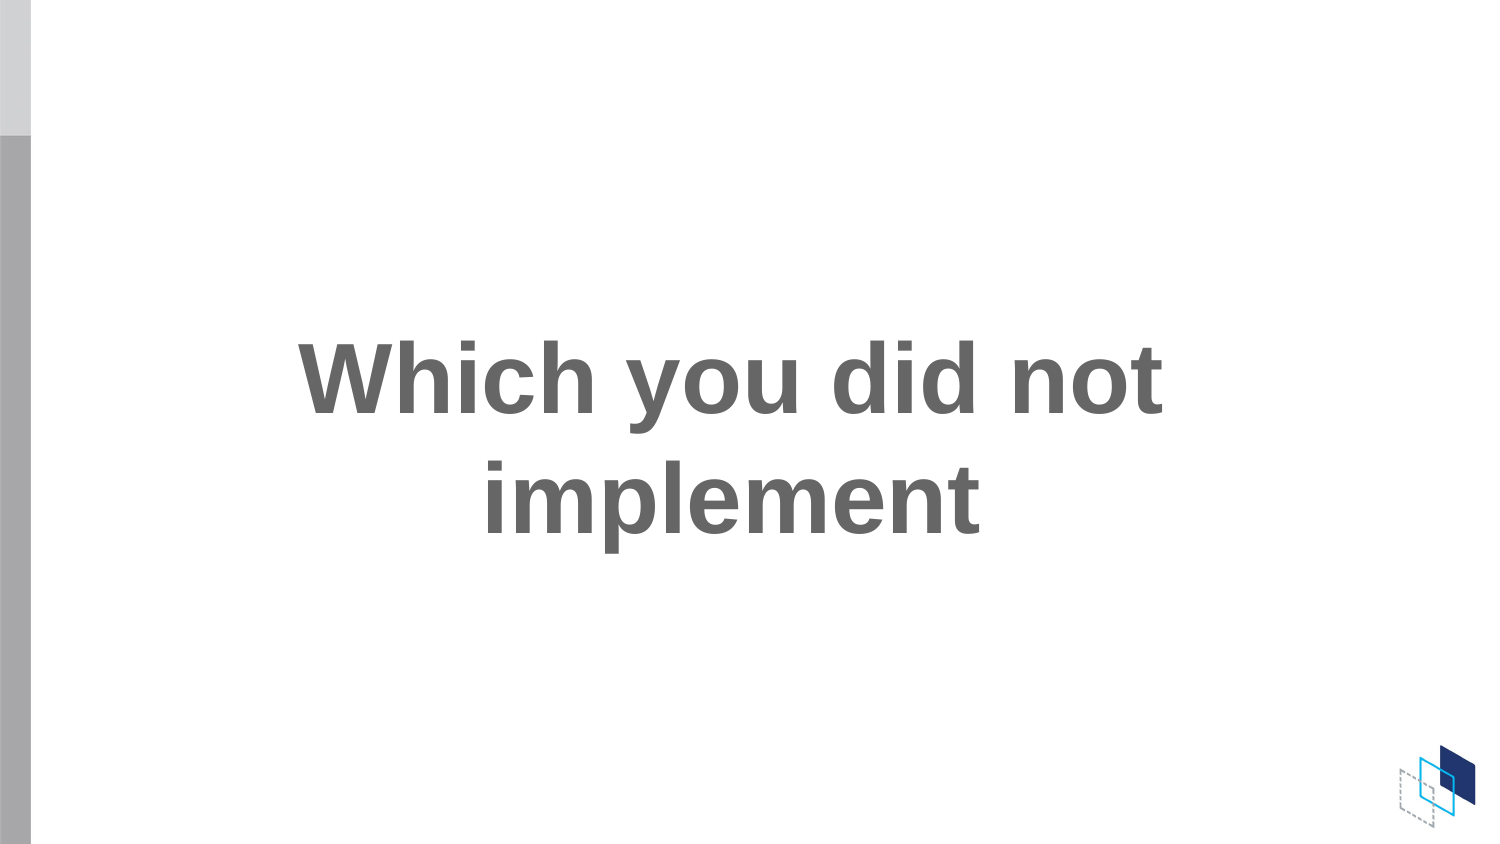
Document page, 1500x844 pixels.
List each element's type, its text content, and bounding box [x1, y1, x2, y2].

list Which you did not implement [75, 127, 1389, 739]
picture [0, 0, 37, 844]
picture [1388, 738, 1486, 836]
